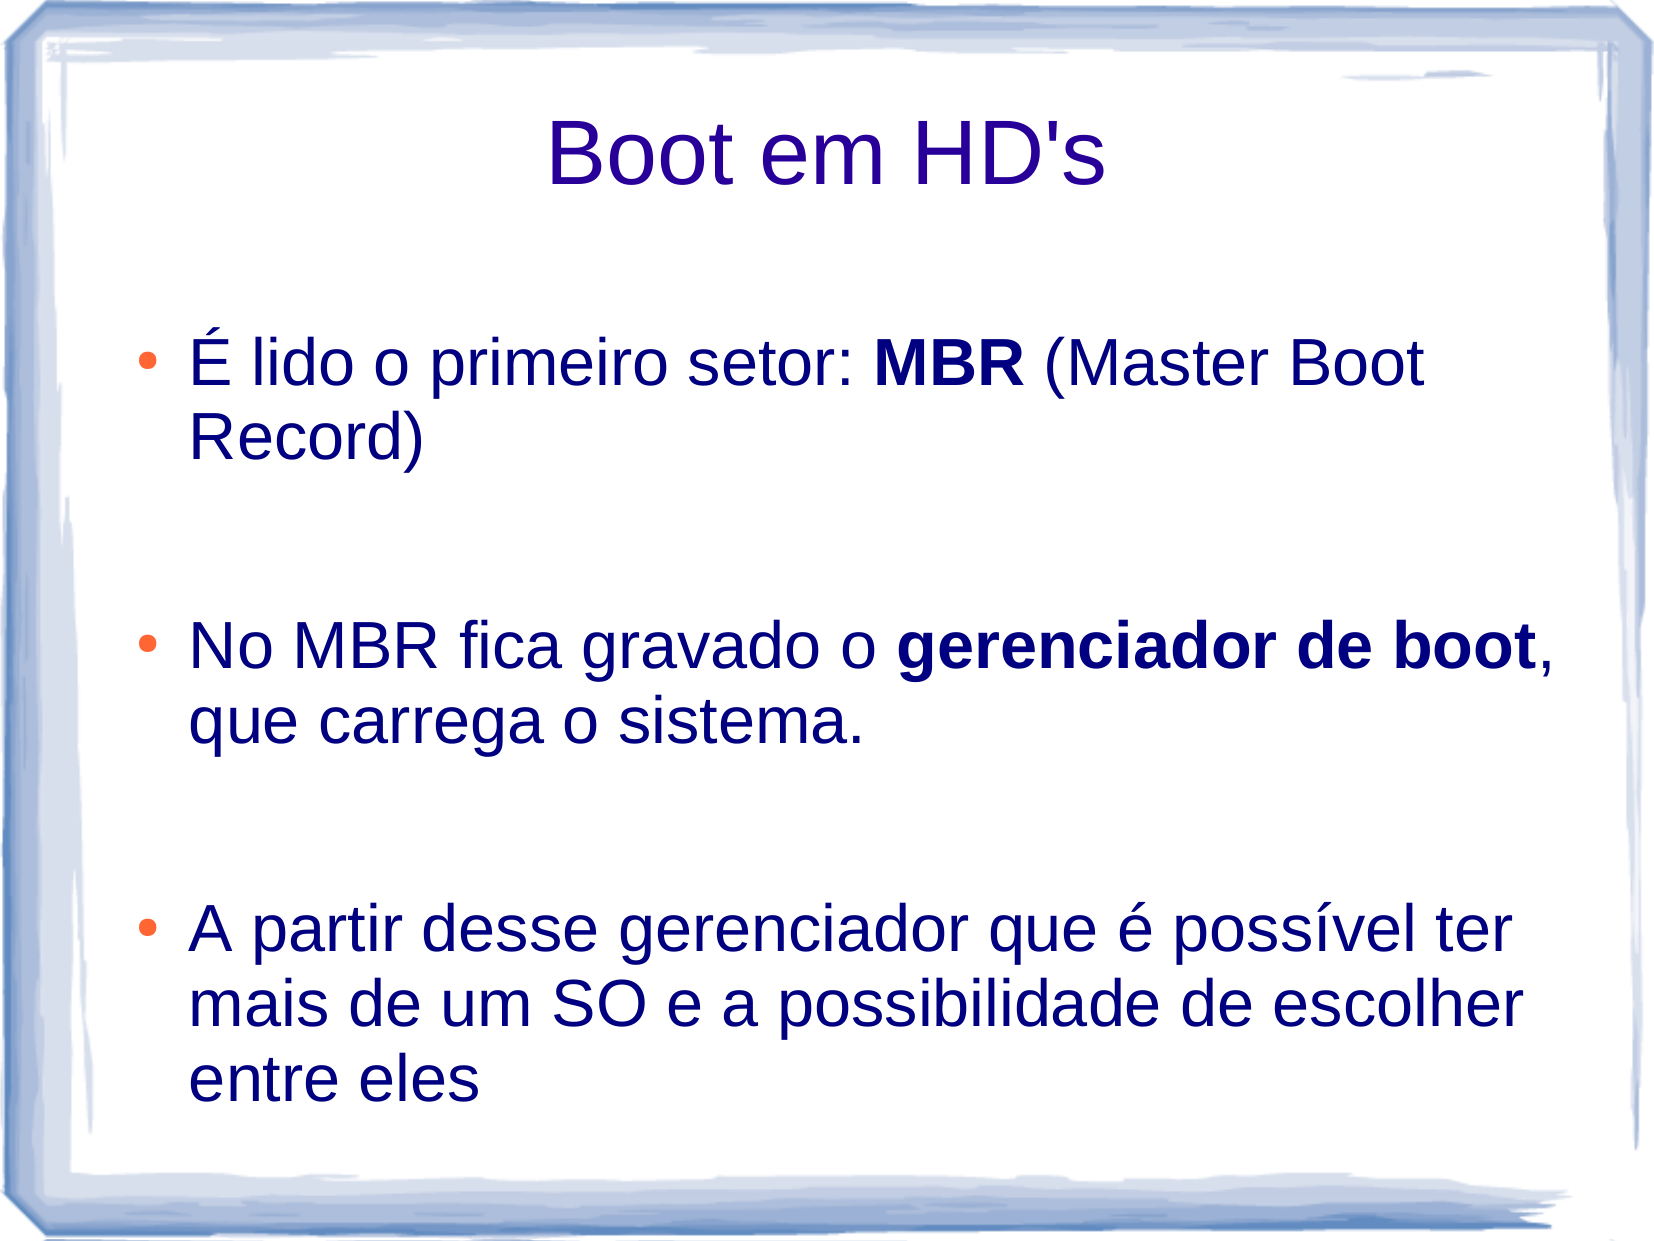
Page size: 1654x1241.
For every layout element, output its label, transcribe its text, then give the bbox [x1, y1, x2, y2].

list É lido o primeiro setor: MBR (Master Boot Record) No MBR fica gravado o gerenciador de boot, que carrega o sistema. A partir desse gerenciador que é possível ter mais de um SO e a possibilidade de escolher entre eles [118, 324, 1571, 1116]
picture [0, 0, 1654, 1241]
title Boot em HD's [82, 49, 1571, 257]
